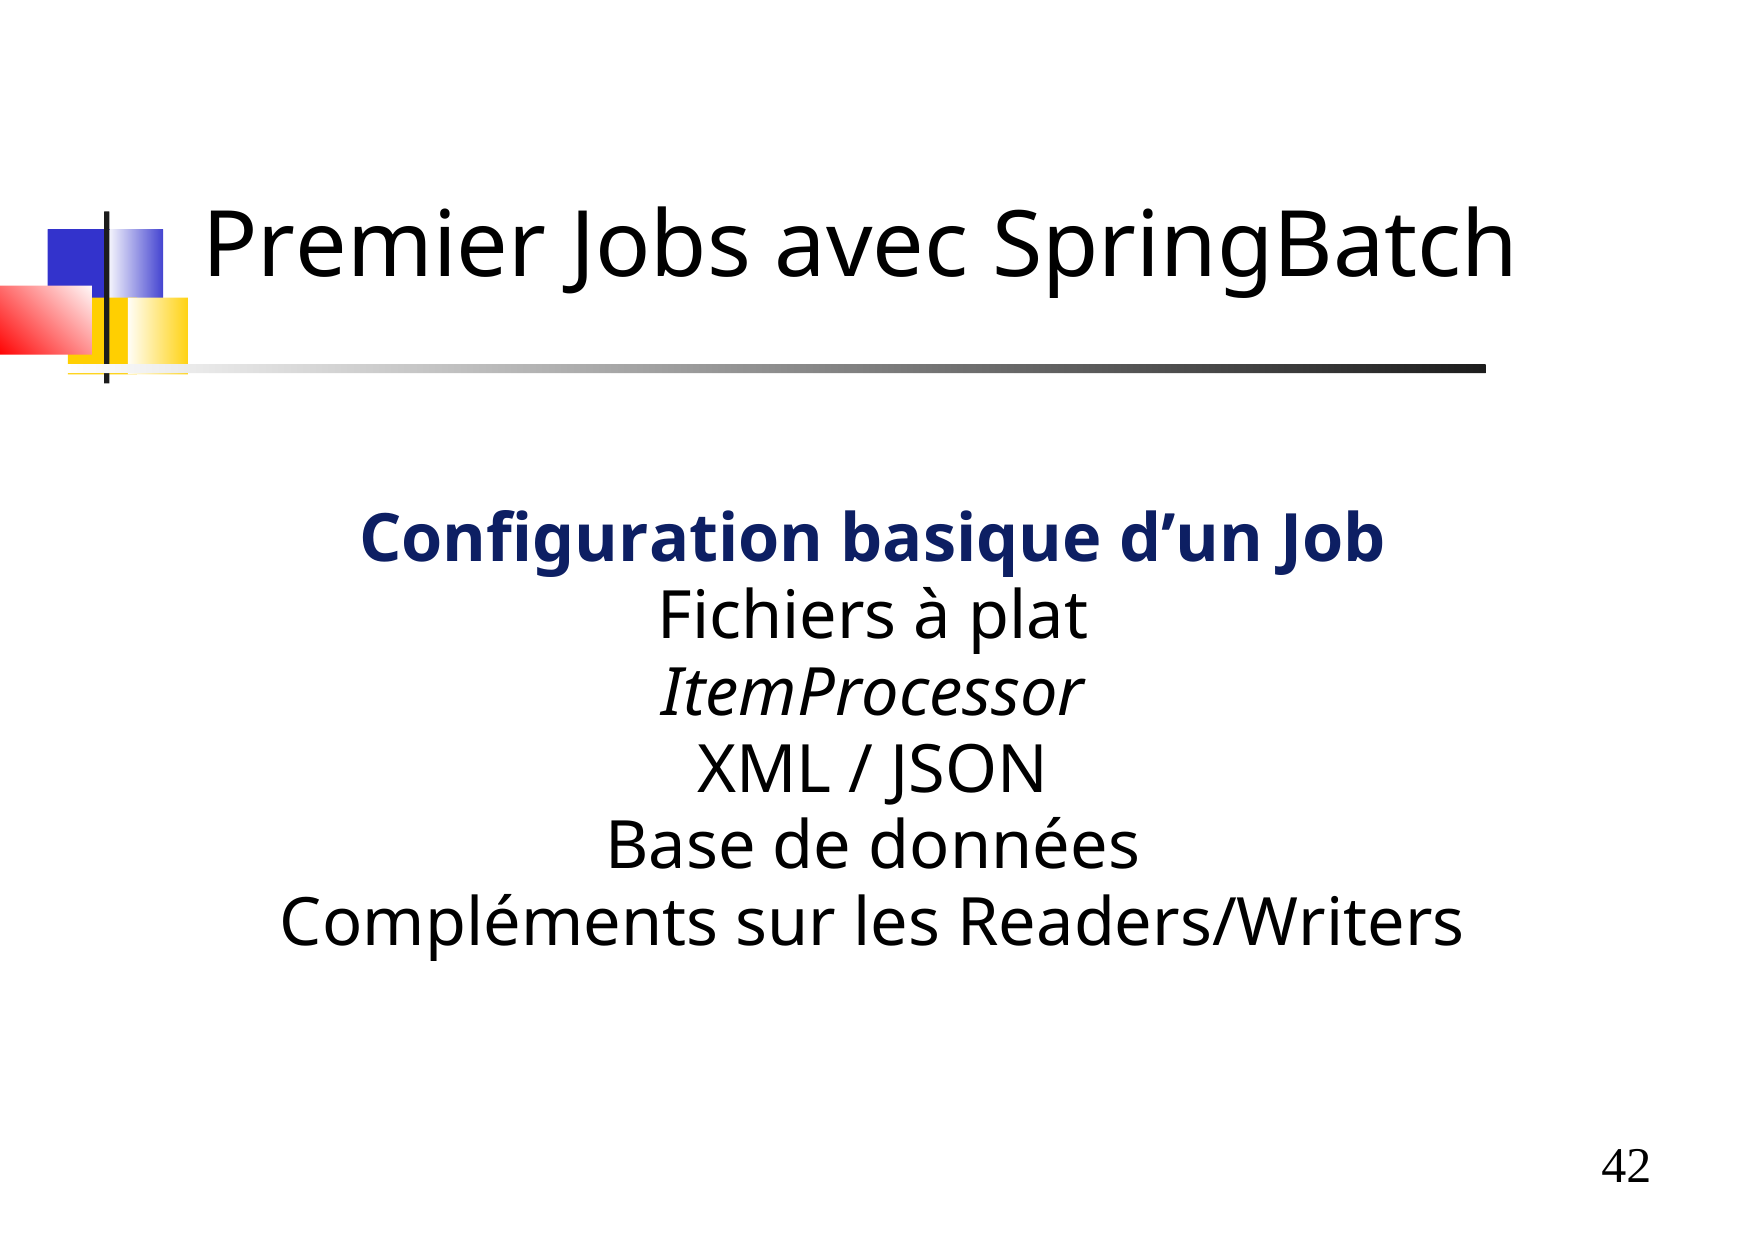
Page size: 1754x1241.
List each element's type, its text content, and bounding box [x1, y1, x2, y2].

title Premier Jobs avec SpringBatch [179, 139, 1567, 351]
subtitle Configuration basique d’un Job Fichiers à plat ItemProcessor XML / JSON Base de données Compléments sur les Readers/Writers [179, 371, 1567, 1091]
